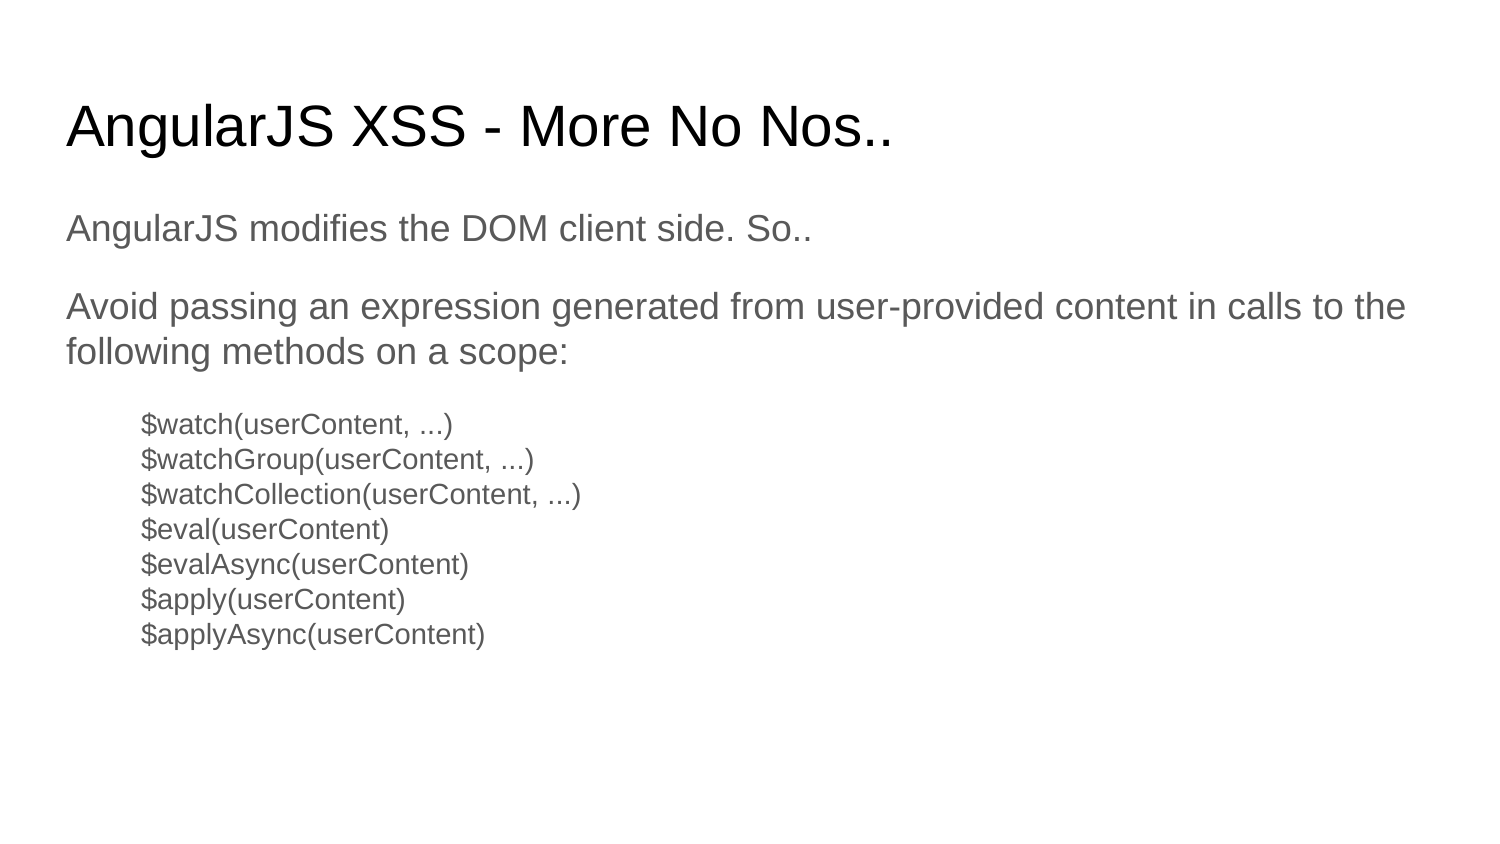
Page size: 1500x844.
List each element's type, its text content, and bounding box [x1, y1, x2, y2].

title AngularJS XSS - More No Nos.. [51, 72, 1449, 167]
list AngularJS modifies the DOM client side. So.. Avoid passing an expression generated from user-provided content in calls to the following methods on a scope: $watch(userContent, ...) $watchGroup(userContent, ...) $watchCollection(userContent, ...) $eval(userContent) $evalAsync(userContent) $apply(userContent) $applyAsync(userContent) [51, 189, 1449, 750]
